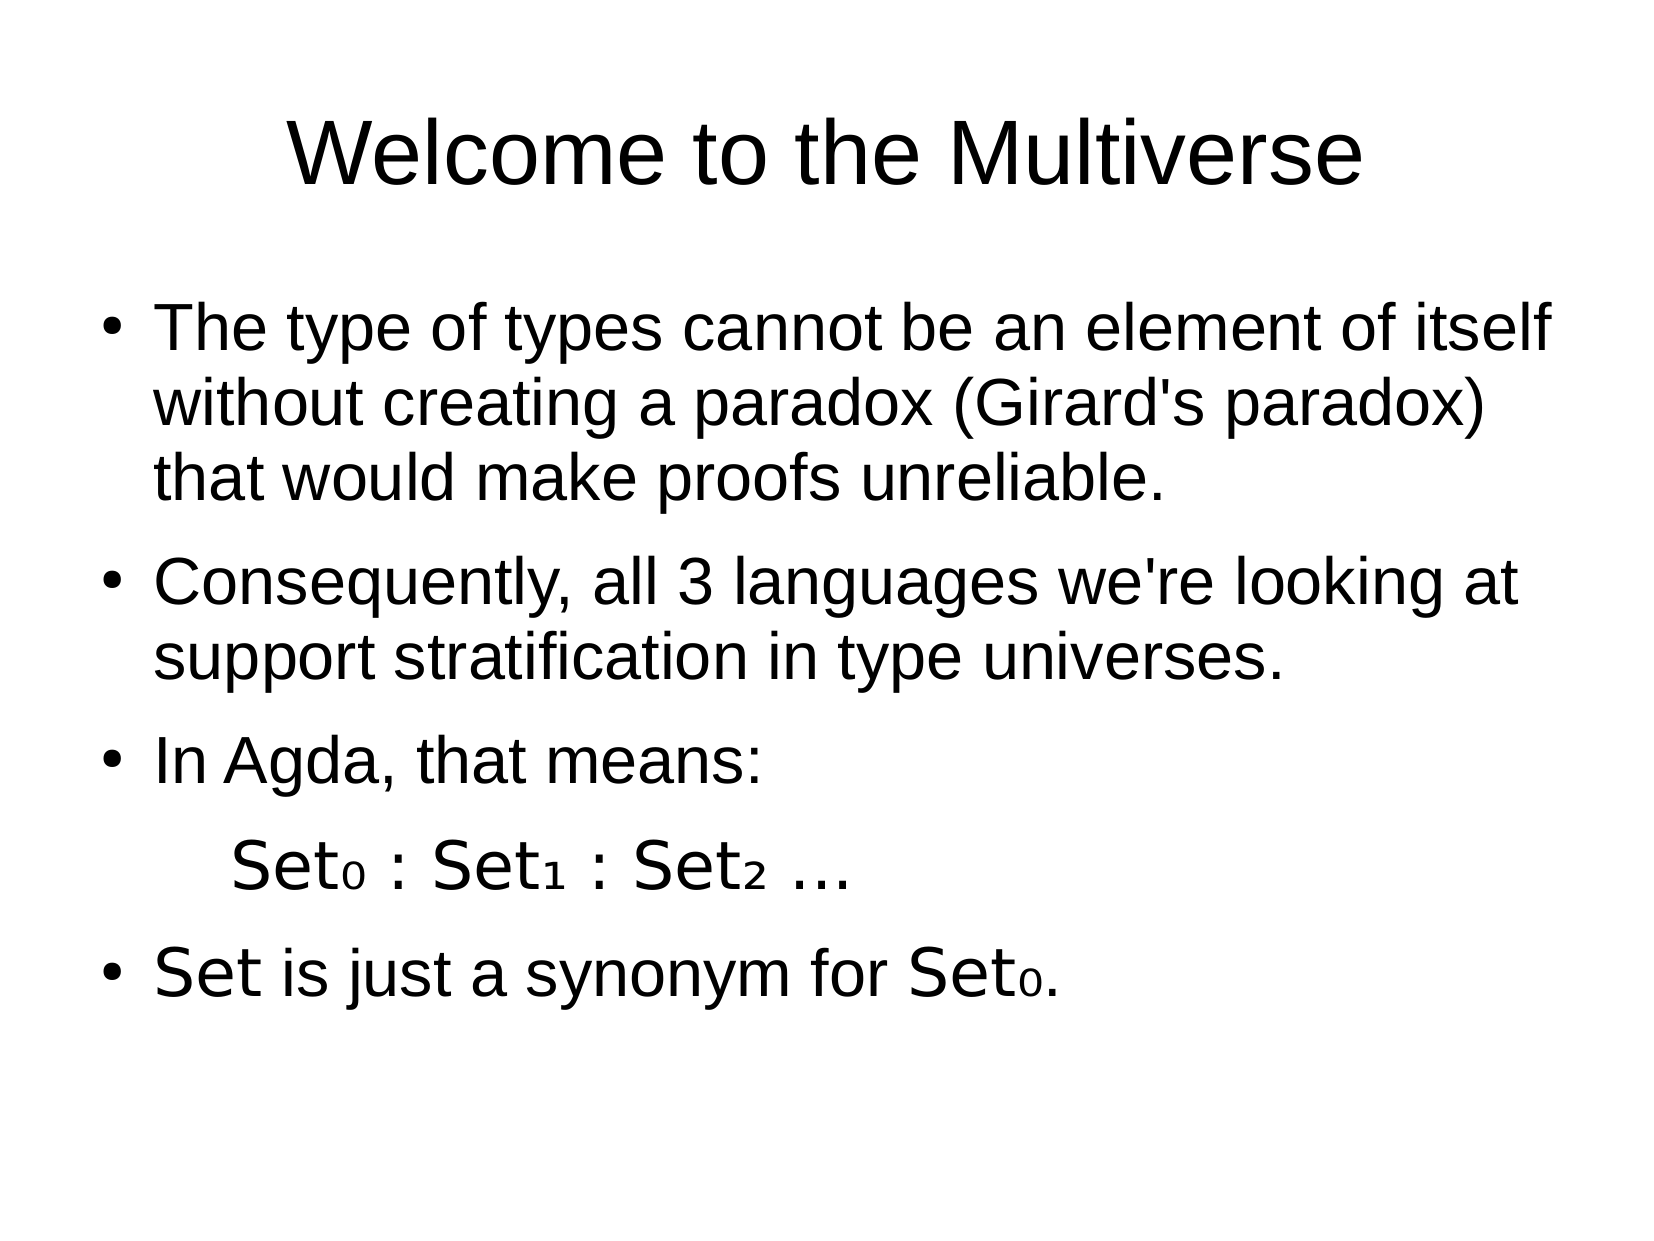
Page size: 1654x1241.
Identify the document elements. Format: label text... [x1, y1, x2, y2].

title Welcome to the Multiverse [82, 49, 1571, 257]
list The type of types cannot be an element of itself without creating a paradox (Girard's paradox) that would make proofs unreliable. Consequently, all 3 languages we're looking at support stratification in type universes. In Agda, that means: Set₀ : Set₁ : Set₂ ... Set is just a synonym for Set₀. [82, 290, 1571, 1109]
